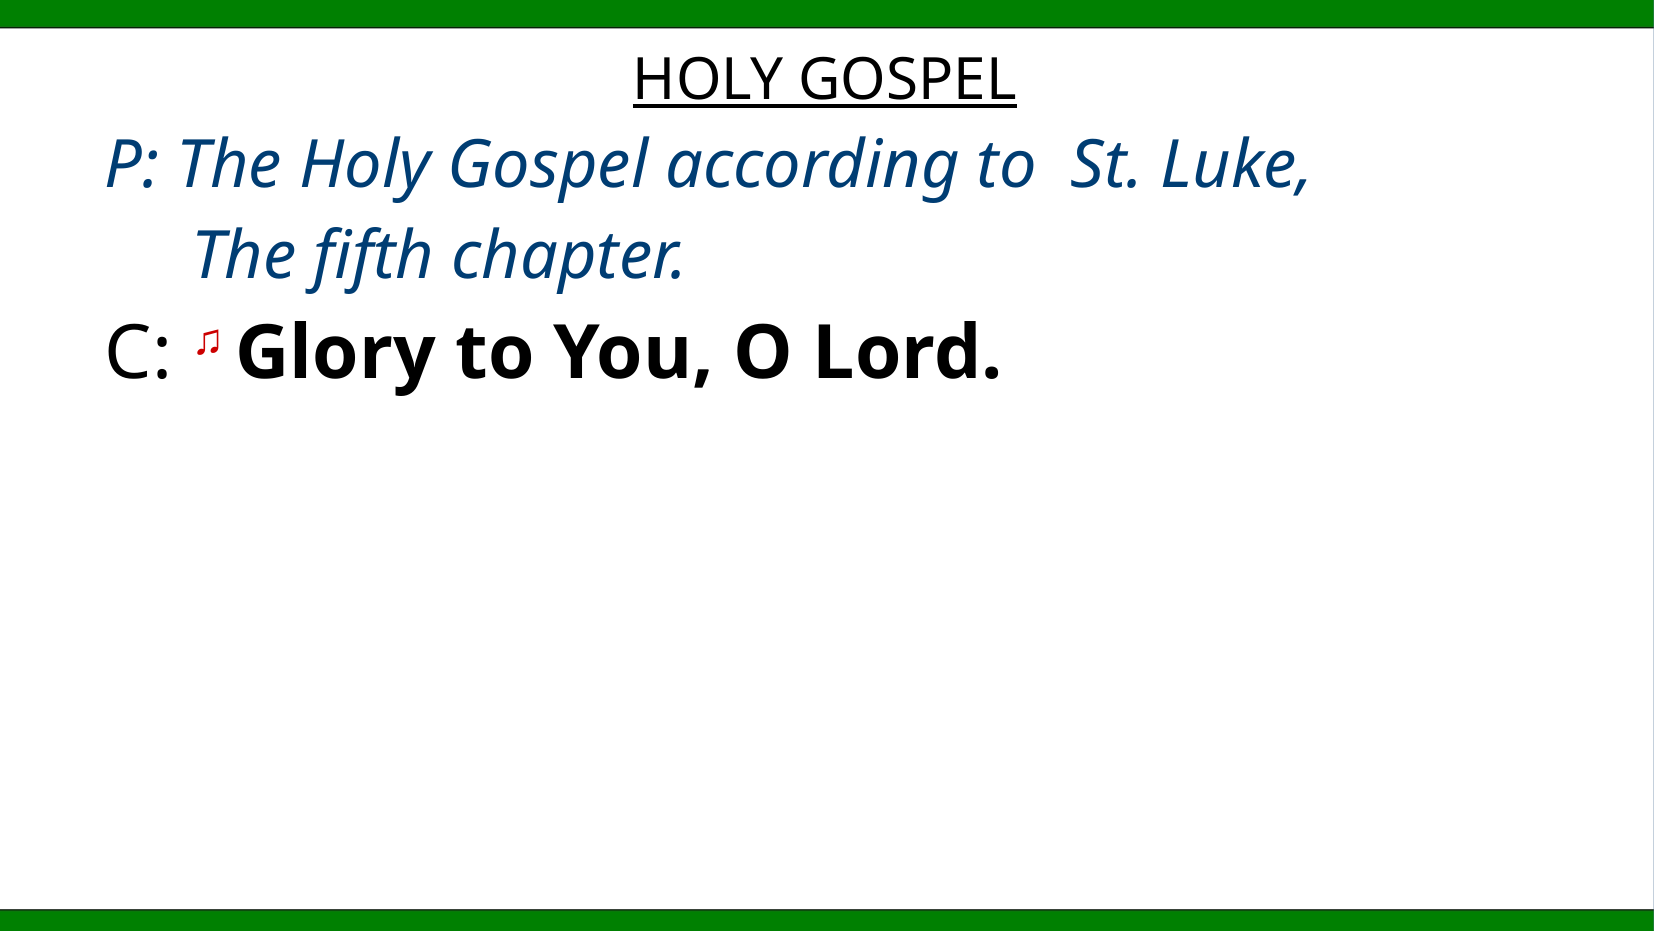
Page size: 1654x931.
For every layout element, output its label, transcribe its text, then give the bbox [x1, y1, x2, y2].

text_box HOLY GOSPEL P: The Holy Gospel according to St. Luke, The fifth chapter. C: ♫ Glory to You, O Lord. [90, 30, 1561, 438]
picture [0, 0, 1654, 931]
